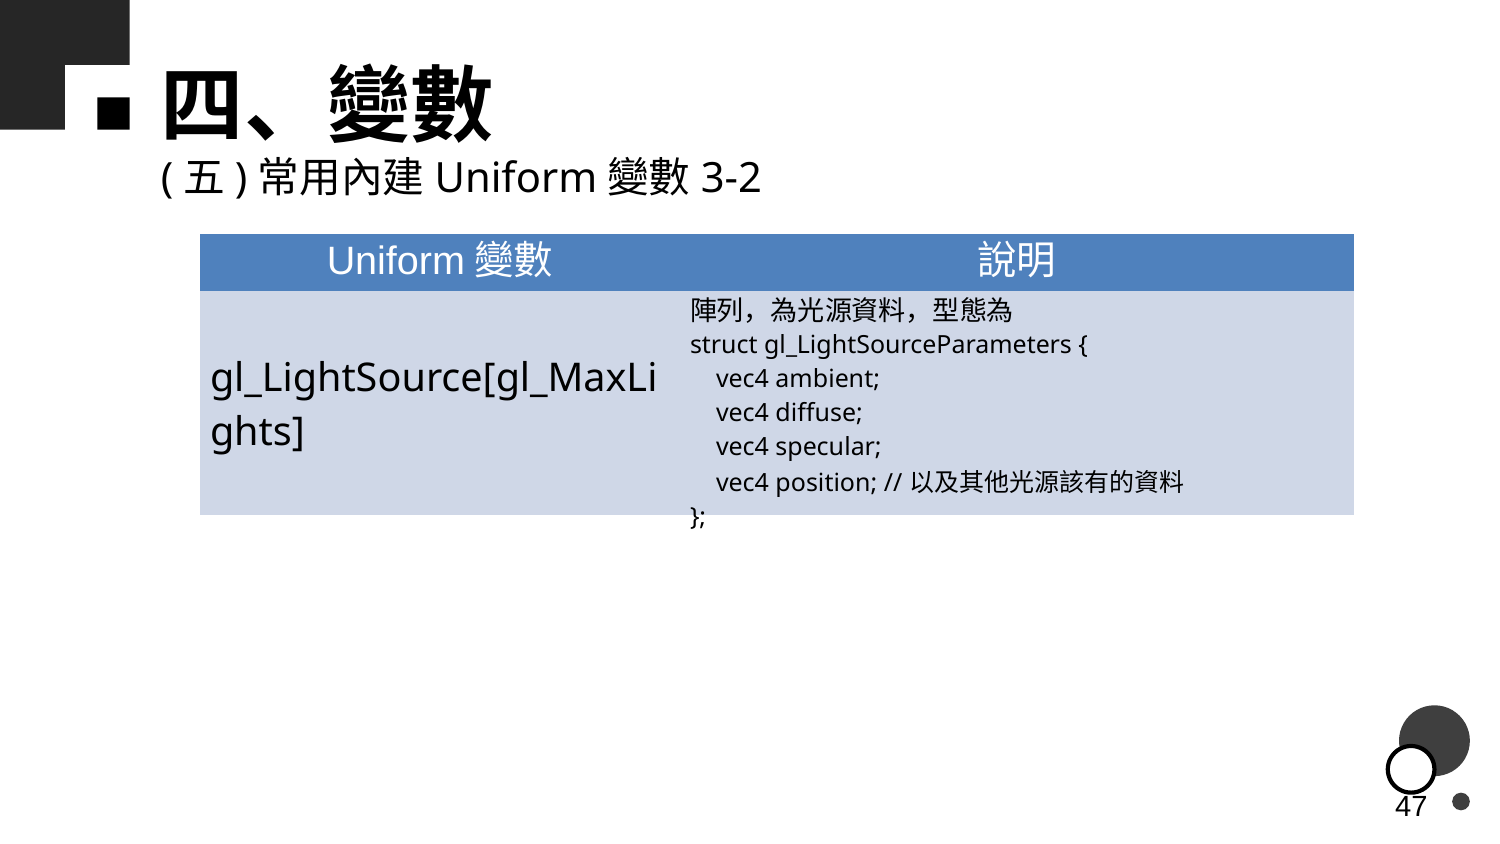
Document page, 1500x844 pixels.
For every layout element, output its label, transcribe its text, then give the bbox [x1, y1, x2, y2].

text_box [1387, 705, 1470, 782]
table_header 說明 [680, 234, 1354, 291]
table_cell gl_LightSource[gl_MaxLights] [200, 291, 680, 515]
text_box (五)常用內建Uniform變數3-2 [145, 143, 820, 209]
table_cell 陣列，為光源資料，型態為 struct gl_LightSourceParameters { vec4 ambient; vec4 diffuse; vec4 specular; vec4 position; //以及其他光源該有的資料 }; [680, 291, 1354, 515]
table_header Uniform變數 [200, 234, 680, 291]
text_box [1452, 792, 1470, 811]
text_box [0, 0, 130, 130]
text_box [97, 97, 130, 130]
slide_number <number> [1092, 782, 1443, 827]
title 四、變數 [145, 32, 845, 173]
